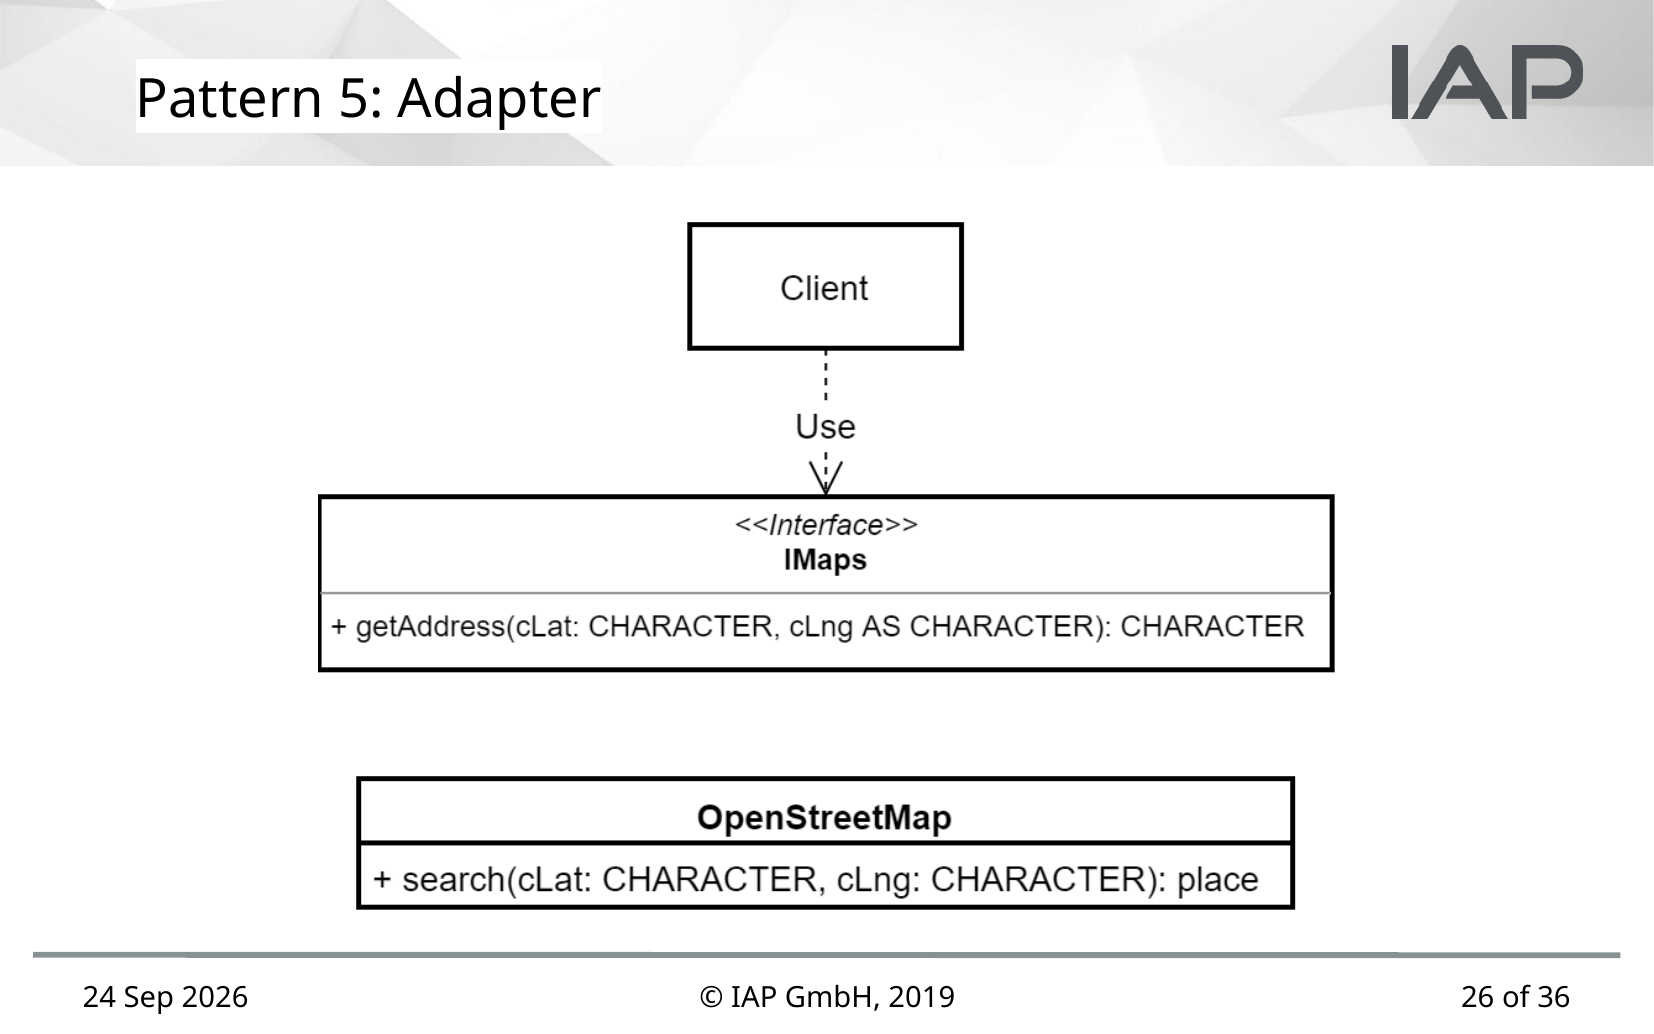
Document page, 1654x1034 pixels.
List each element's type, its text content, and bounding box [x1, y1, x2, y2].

title Pattern 5: Adapter [135, 41, 1264, 152]
picture [0, 0, 1654, 166]
picture [318, 221, 1336, 916]
